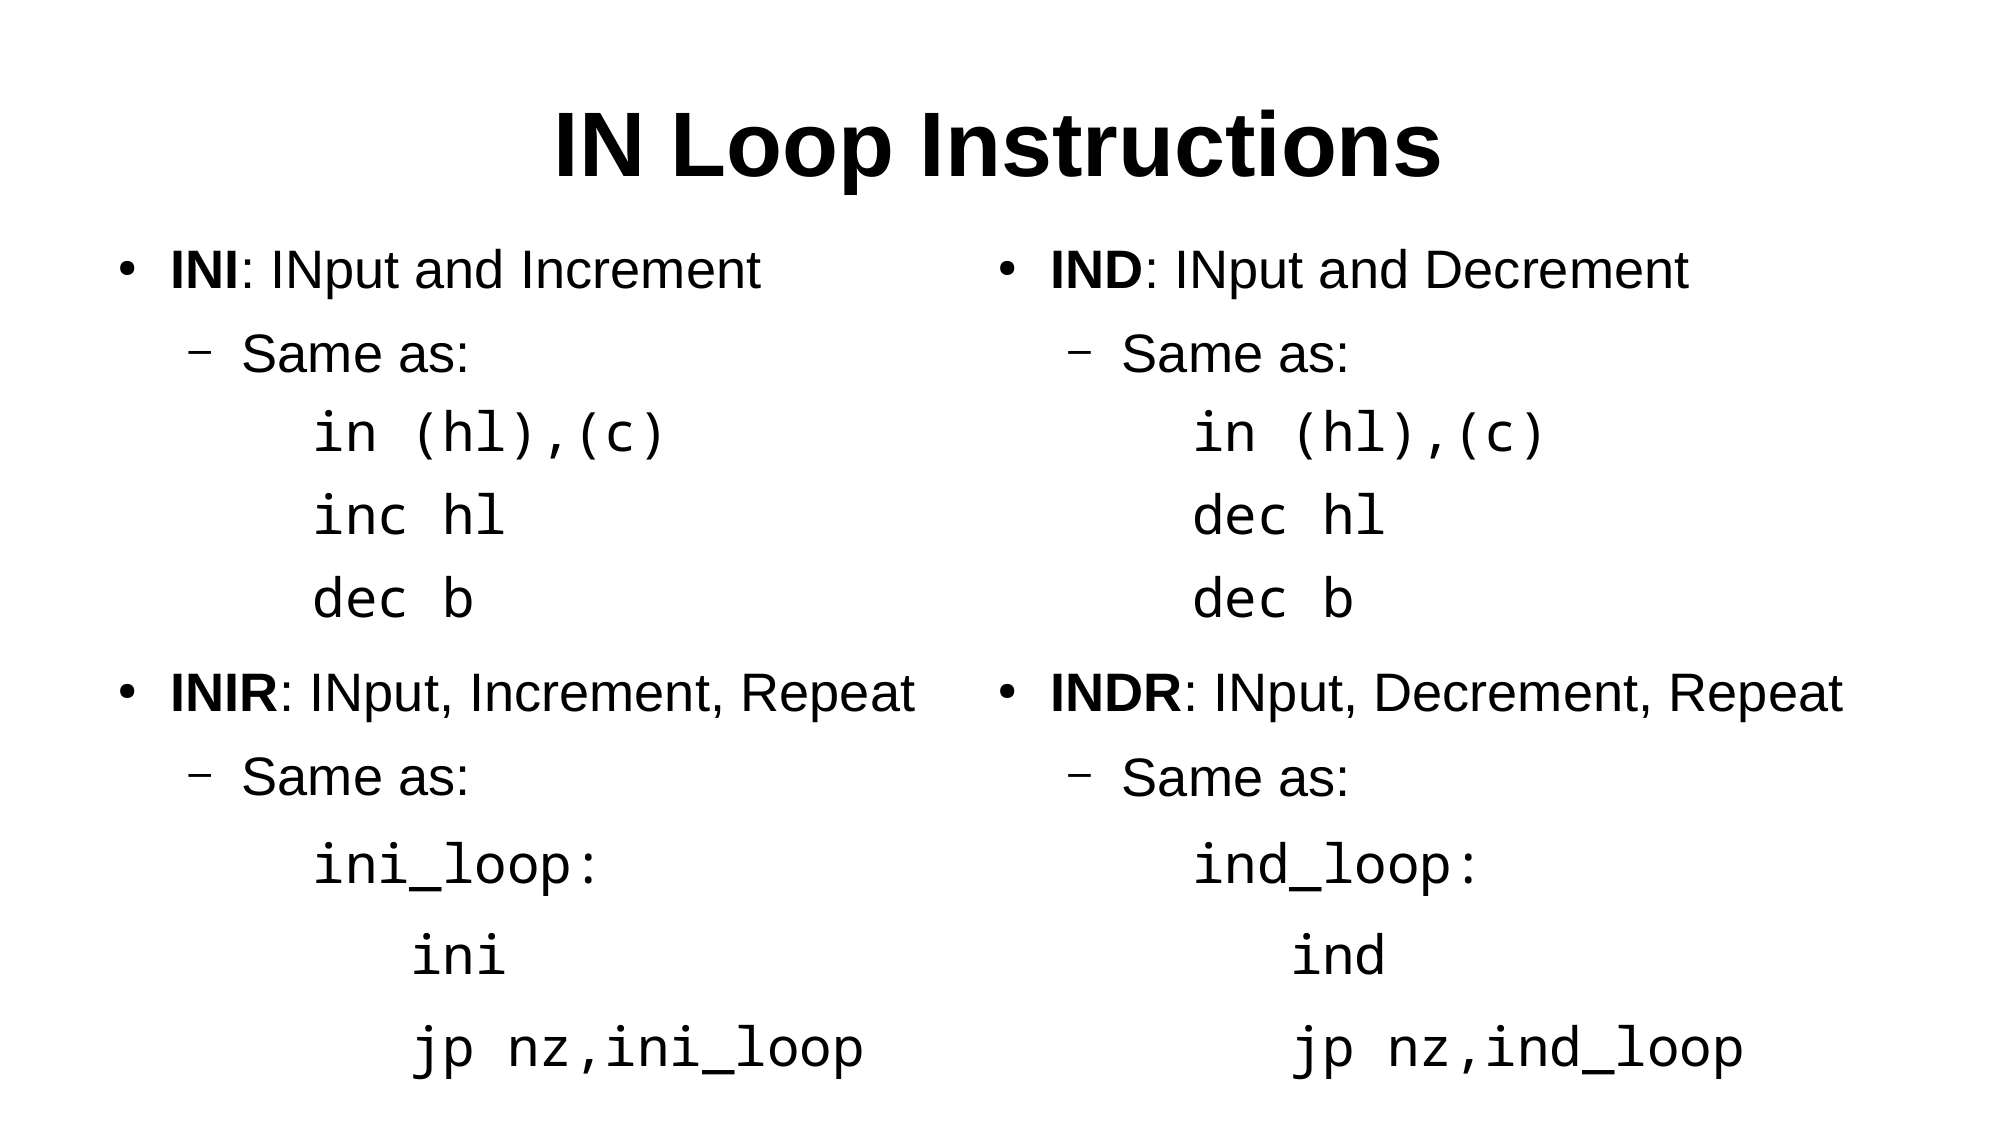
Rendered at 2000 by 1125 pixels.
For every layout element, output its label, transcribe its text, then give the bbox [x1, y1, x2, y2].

list IND: INput and Decrement Same as: in (hl),(c) dec hl dec b INDR: INput, Decrement, Repeat Same as: ind_loop: ind jp nz,ind_loop [979, 239, 1870, 1087]
list INI: INput and Increment Same as: in (hl),(c) inc hl dec b INIR: INput, Increment, Repeat Same as: ini_loop: ini jp nz,ini_loop [99, 239, 979, 1087]
title IN Loop Instructions [137, 36, 1862, 239]
